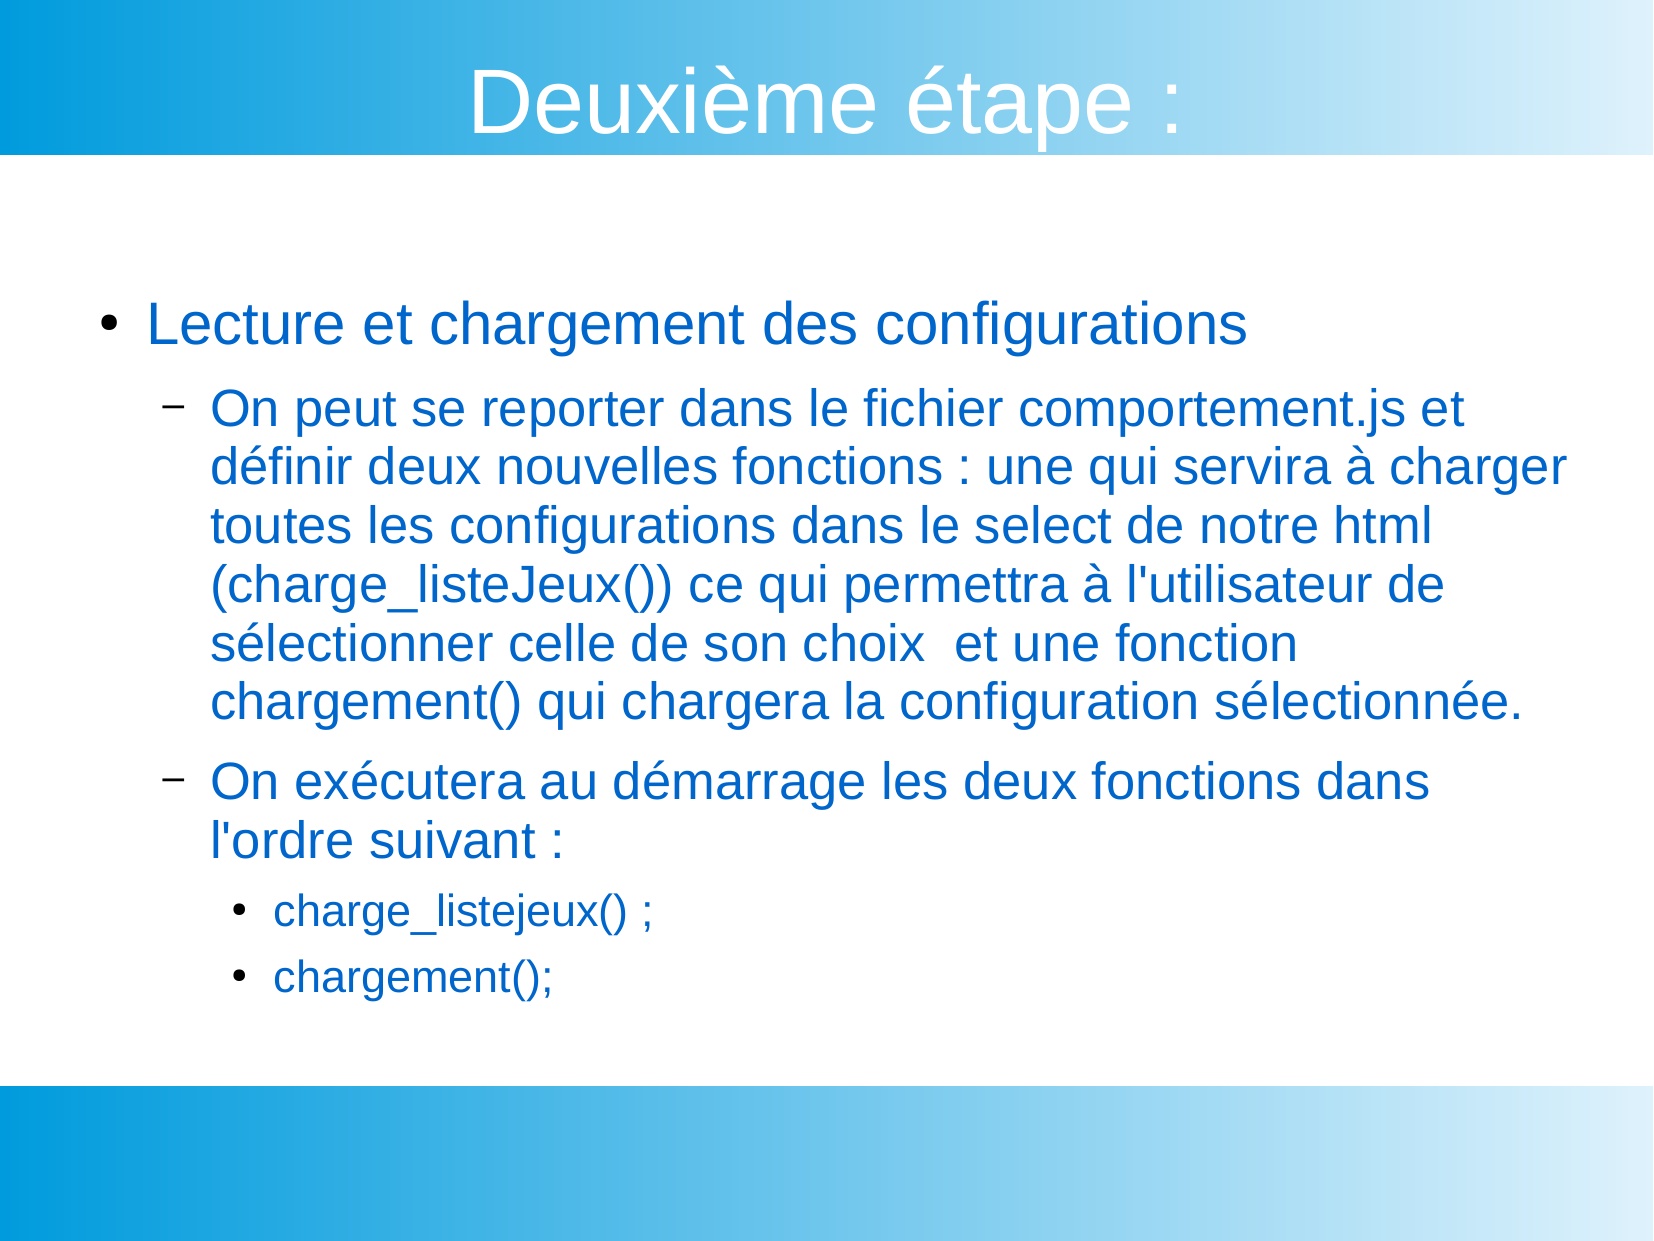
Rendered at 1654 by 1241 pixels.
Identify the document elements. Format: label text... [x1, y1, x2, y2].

title Deuxième étape : [82, 49, 1571, 155]
list Lecture et chargement des configurations On peut se reporter dans le fichier comportement.js et définir deux nouvelles fonctions : une qui servira à charger toutes les configurations dans le select de notre html (charge_listeJeux()) ce qui permettra à l'utilisateur de sélectionner celle de son choix et une fonction chargement() qui chargera la configuration sélectionnée. On exécutera au démarrage les deux fonctions dans l'ordre suivant : charge_listejeux() ; chargement(); [82, 290, 1571, 1010]
